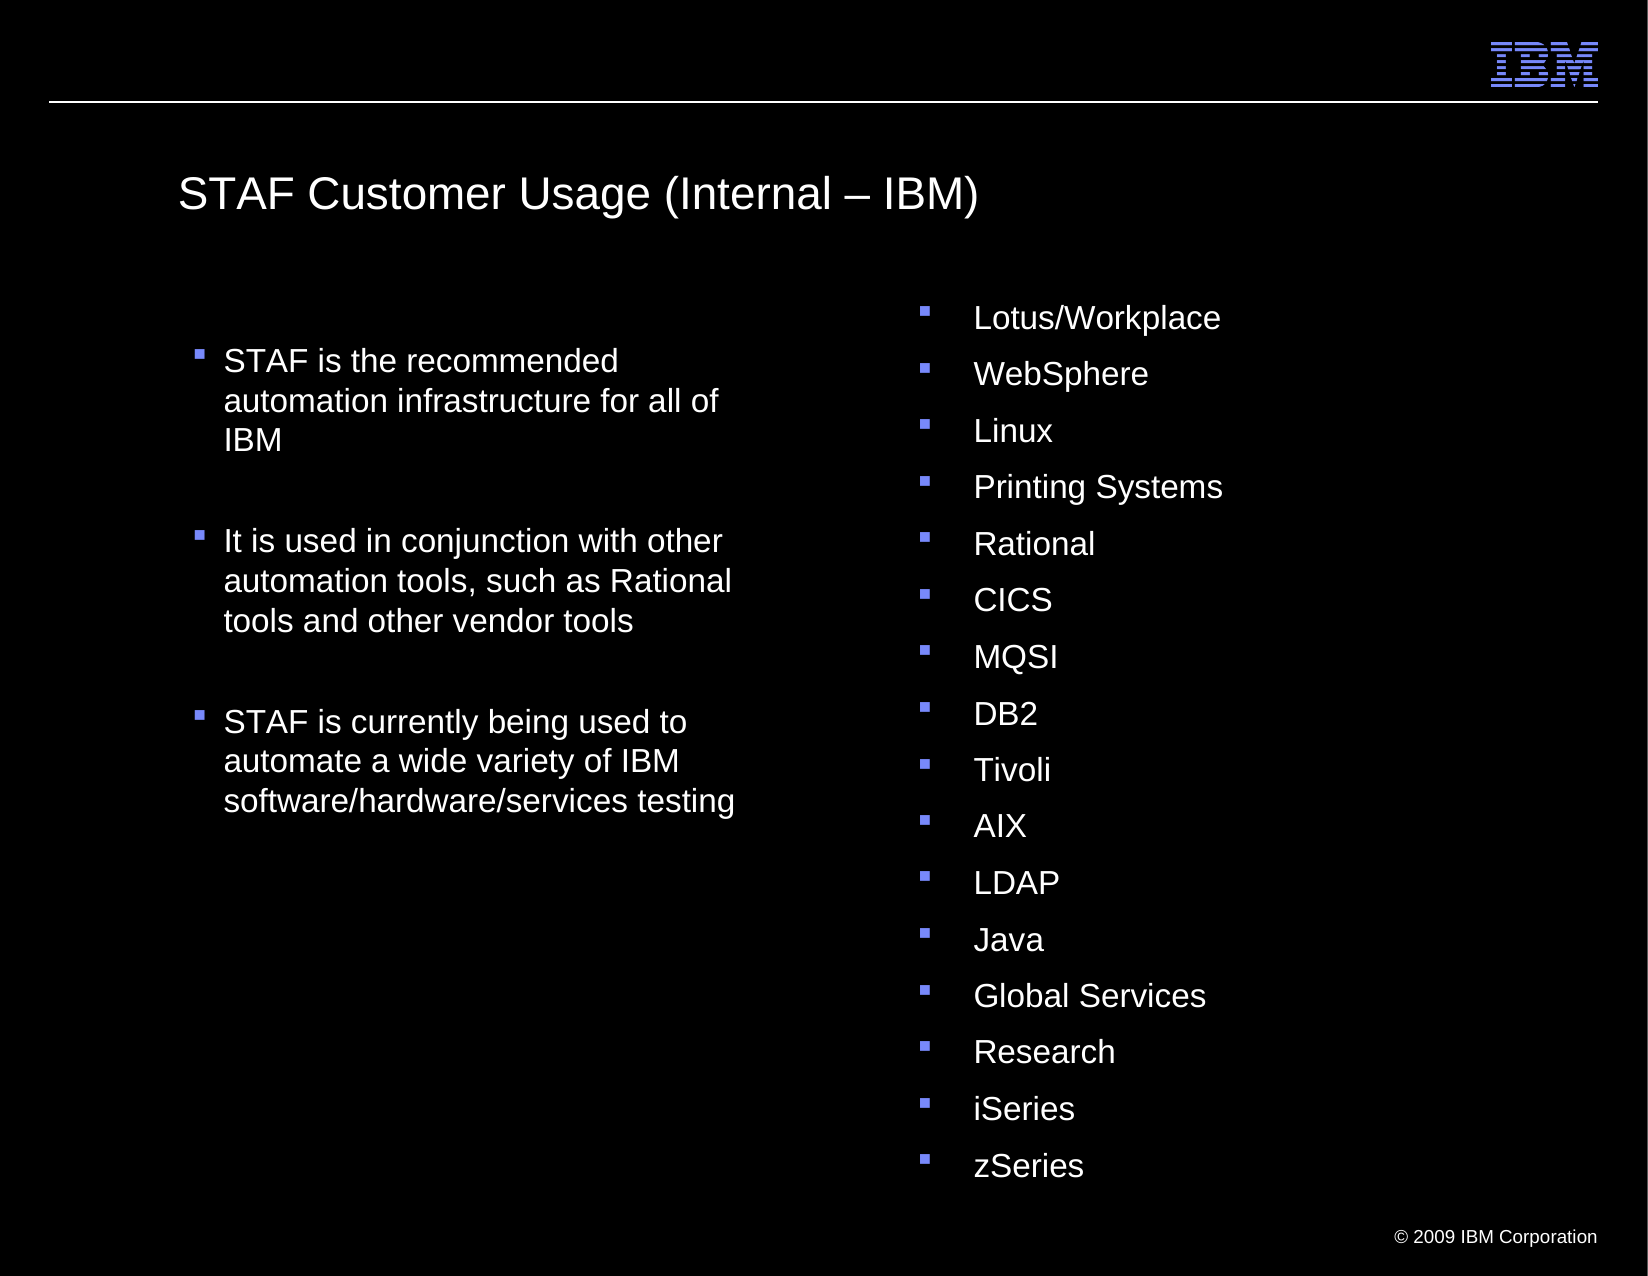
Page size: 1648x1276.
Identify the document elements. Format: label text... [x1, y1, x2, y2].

text_box Lotus/Workplace WebSphere Linux Printing Systems Rational CICS MQSI DB2 Tivoli AIX LDAP Java Global Services Research iSeries zSeries [900, 287, 1549, 1094]
list STAF is the recommended automation infrastructure for all of IBM It is used in conjunction with other automation tools, such as Rational tools and other vendor tools STAF is currently being used to automate a wide variety of IBM software/hardware/services testing [175, 330, 787, 1193]
title STAF Customer Usage (Internal – IBM) [161, 161, 1647, 255]
picture [1491, 42, 1598, 87]
